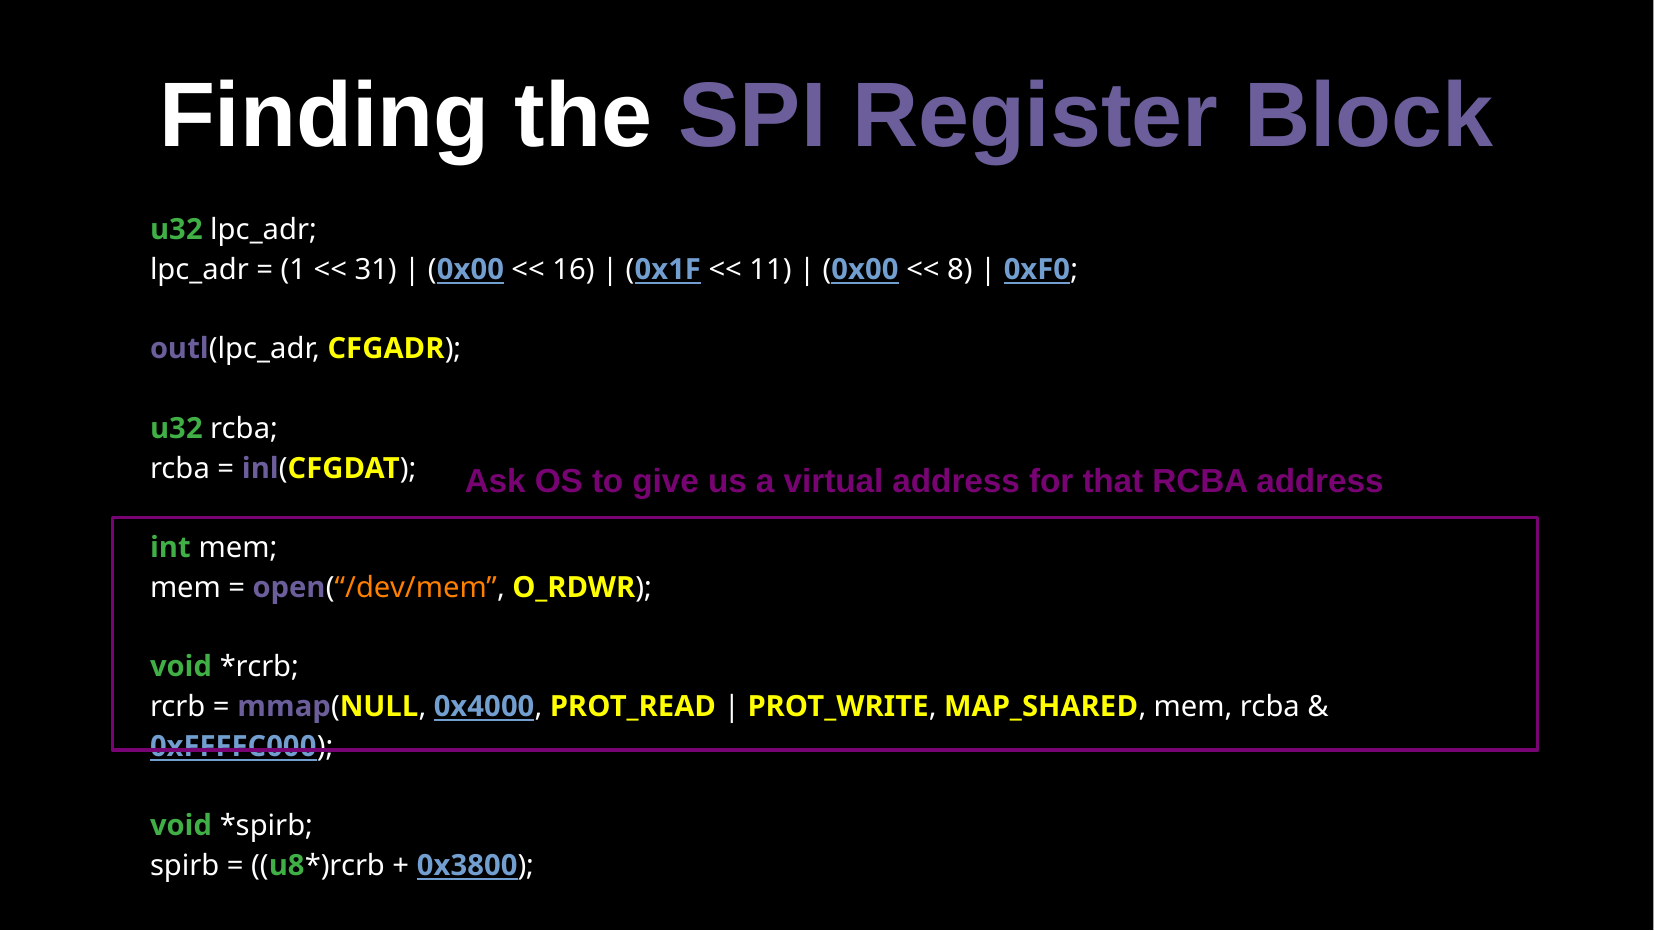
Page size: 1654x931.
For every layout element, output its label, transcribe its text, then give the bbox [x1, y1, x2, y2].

text_box u32 lpc_adr; lpc_adr = (1 << 31) | (0x00 << 16) | (0x1F << 11) | (0x00 << 8) | 0xF0; outl(lpc_adr, CFGADR); u32 rcba; rcba = inl(CFGDAT); int mem; mem = open(“/dev/mem”, O_RDWR); void *rcrb; rcrb = mmap(NULL, 0x4000, PROT_READ | PROT_WRITE, MAP_SHARED, mem, rcba & 0xFFFFC000); void *spirb; spirb = ((u8*)rcrb + 0x3800); [150, 752, 1501, 901]
text_box u32 lpc_adr; lpc_adr = (1 << 31) | (0x00 << 16) | (0x1F << 11) | (0x00 << 8) | 0xF0; outl(lpc_adr, CFGADR); u32 rcba; rcba = inl(CFGDAT); int mem; mem = open(“/dev/mem”, O_RDWR); void *rcrb; rcrb = mmap(NULL, 0x4000, PROT_READ | PROT_WRITE, MAP_SHARED, mem, rcba & 0xFFFFC000); void *spirb; spirb = ((u8*)rcrb + 0x3800); [150, 519, 1501, 748]
text_box Ask OS to give us a virtual address for that RCBA address [450, 436, 1538, 526]
title Finding the SPI Register Block [82, 37, 1571, 193]
text_box u32 lpc_adr; lpc_adr = (1 << 31) | (0x00 << 16) | (0x1F << 11) | (0x00 << 8) | 0xF0; outl(lpc_adr, CFGADR); u32 rcba; rcba = inl(CFGDAT); int mem; mem = open(“/dev/mem”, O_RDWR); void *rcrb; rcrb = mmap(NULL, 0x4000, PROT_READ | PROT_WRITE, MAP_SHARED, mem, rcba & 0xFFFFC000); void *spirb; spirb = ((u8*)rcrb + 0x3800); [150, 192, 1501, 516]
